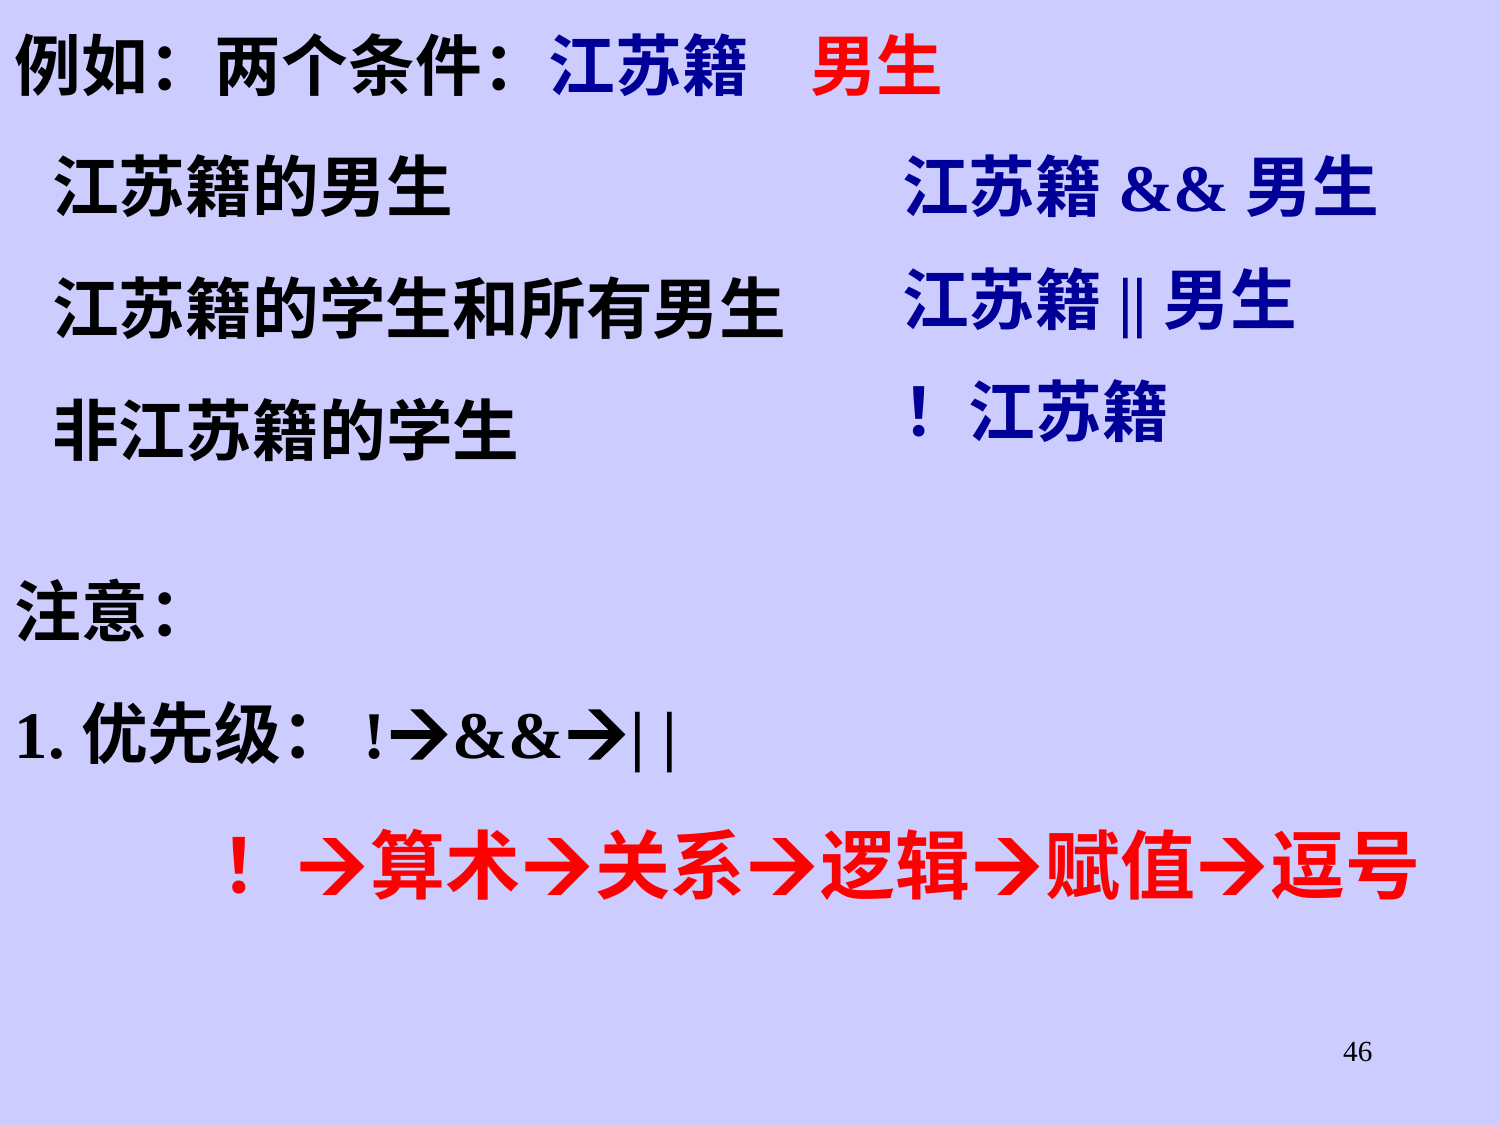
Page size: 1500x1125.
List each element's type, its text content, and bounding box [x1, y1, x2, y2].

text_box 例如：两个条件：江苏籍 男生 [0, 0, 1300, 112]
text_box 江苏籍&&男生 [887, 137, 1438, 233]
text_box <编号> [1074, 1025, 1388, 1101]
text_box 江苏籍的男生 江苏籍的学生和所有男生 非江苏籍的学生 [37, 137, 863, 477]
text_box 江苏籍||男生 [887, 249, 1463, 346]
text_box 注意： 1.优先级：!&&| | ！算术关系逻辑赋值逗号 [0, 562, 1500, 917]
text_box ！江苏籍 [887, 362, 1426, 458]
